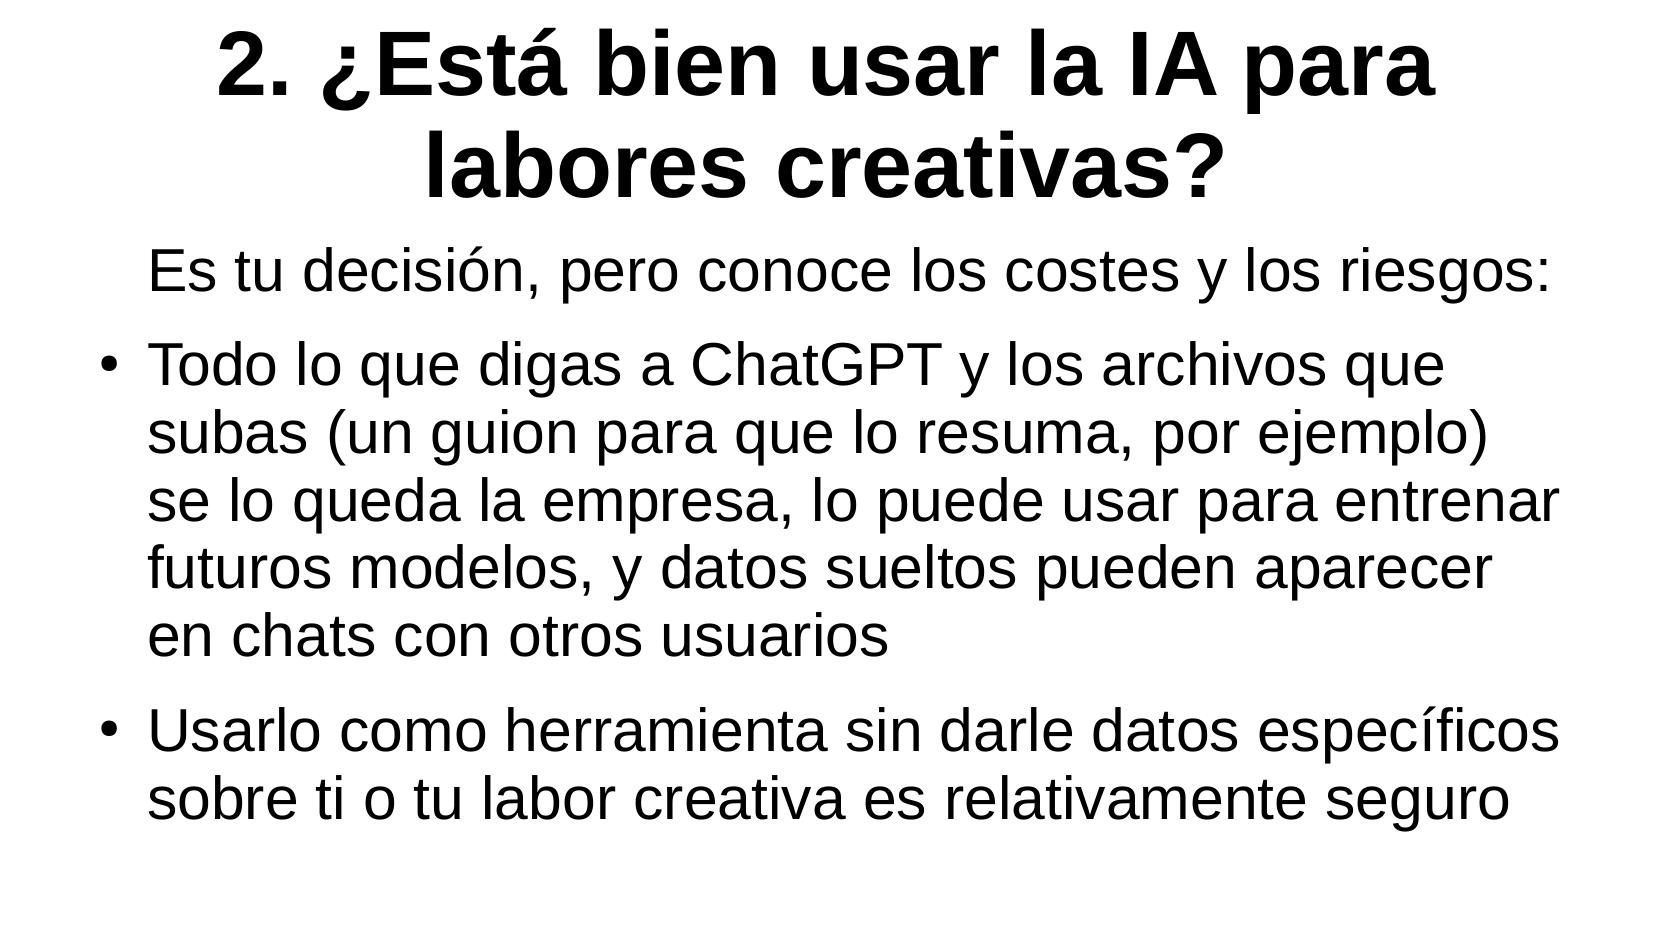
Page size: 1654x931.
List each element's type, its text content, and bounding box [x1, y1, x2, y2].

title 2. ¿Está bien usar la IA para labores creativas? [82, 12, 1571, 218]
list Es tu decisión, pero conoce los costes y los riesgos: Todo lo que digas a ChatGPT y los archivos que subas (un guion para que lo resuma, por ejemplo) se lo queda la empresa, lo puede usar para entrenar futuros modelos, y datos sueltos pueden aparecer en chats con otros usuarios Usarlo como herramienta sin darle datos específicos sobre ti o tu labor creativa es relativamente seguro [82, 236, 1571, 916]
